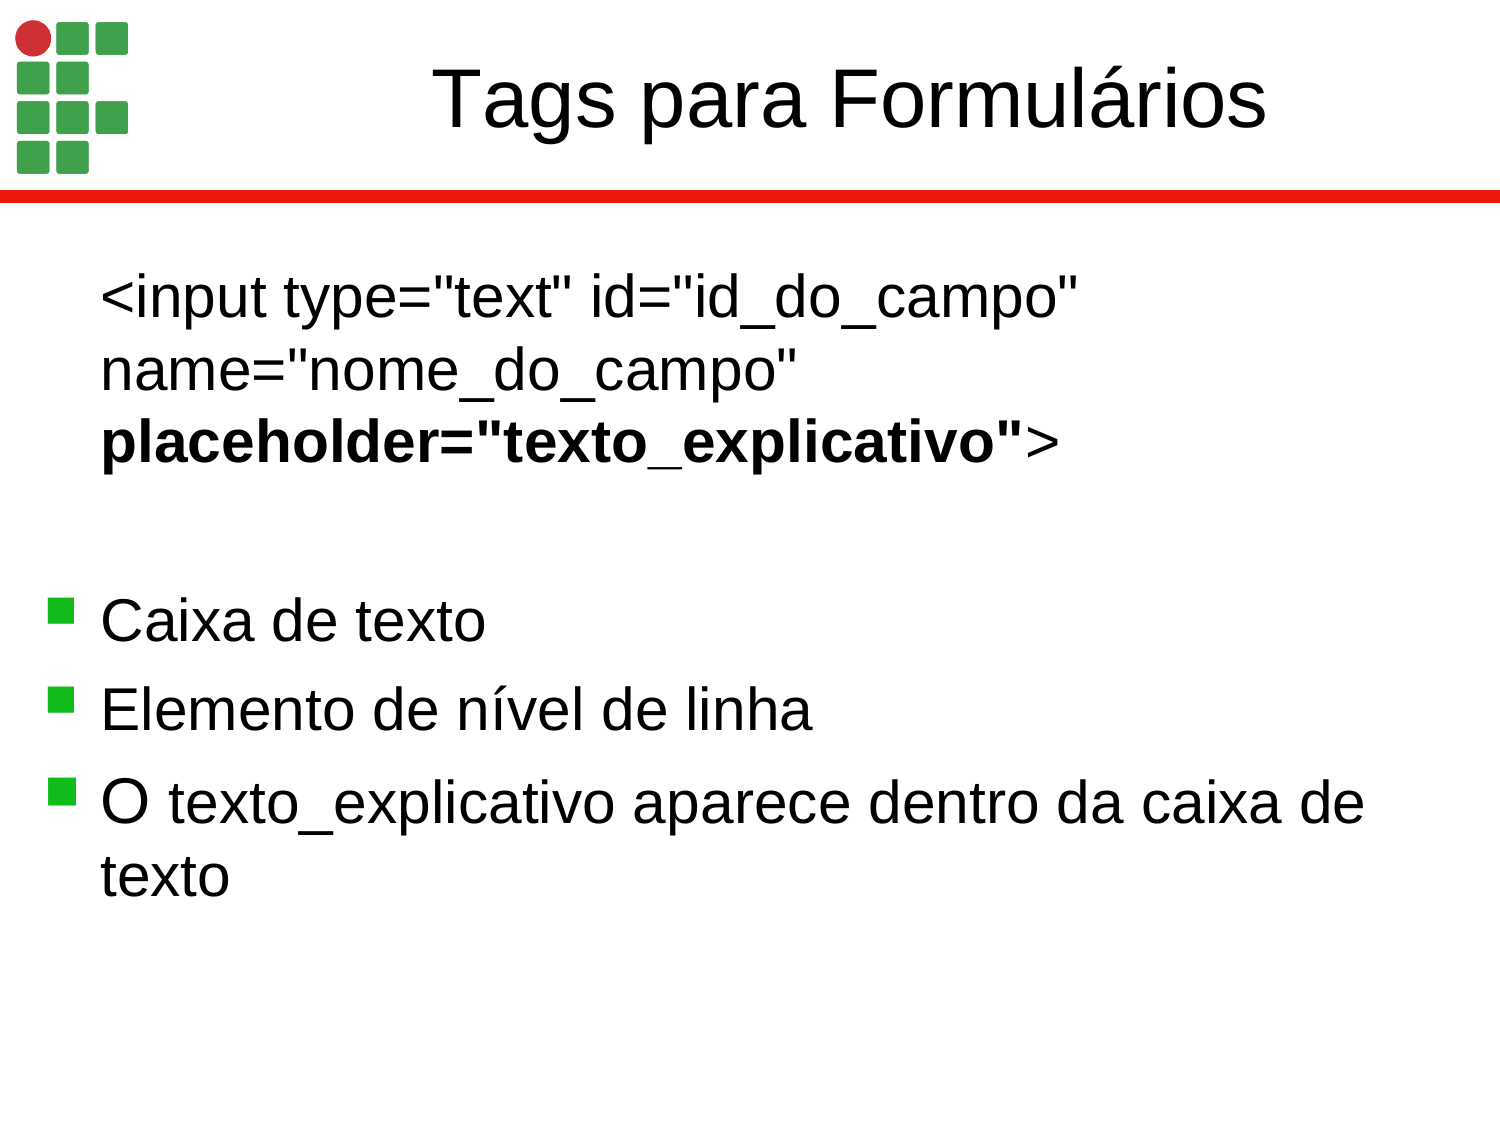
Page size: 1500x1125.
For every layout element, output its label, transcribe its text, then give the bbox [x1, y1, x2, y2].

picture [14, 16, 130, 178]
title Tags para Formulários [230, 0, 1471, 202]
list <input type="text" id="id_do_campo" name="nome_do_campo" placeholder="texto_explicativo"> Caixa de texto Elemento de nível de linha O texto_explicativo aparece dentro da caixa de texto [29, 207, 1471, 1087]
